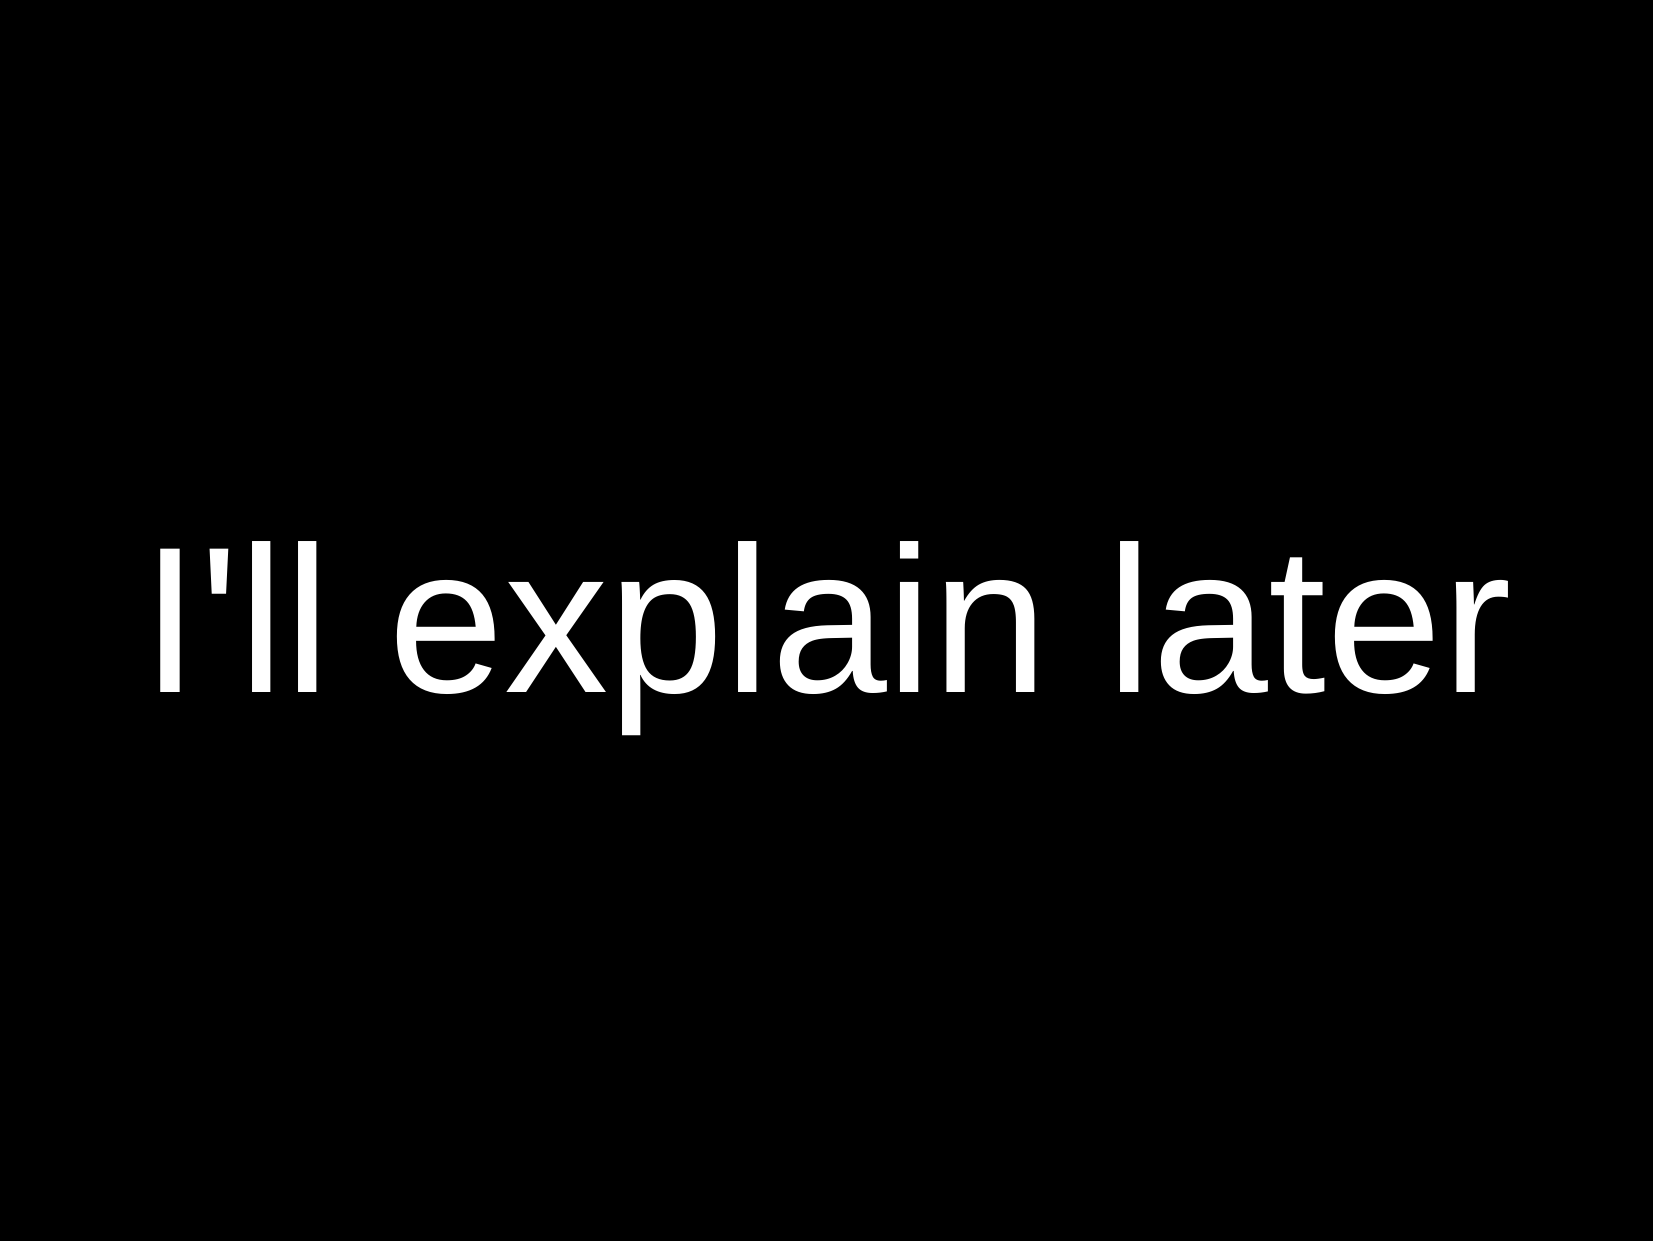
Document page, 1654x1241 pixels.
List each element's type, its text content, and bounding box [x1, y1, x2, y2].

title I'll explain later [82, 101, 1571, 1140]
